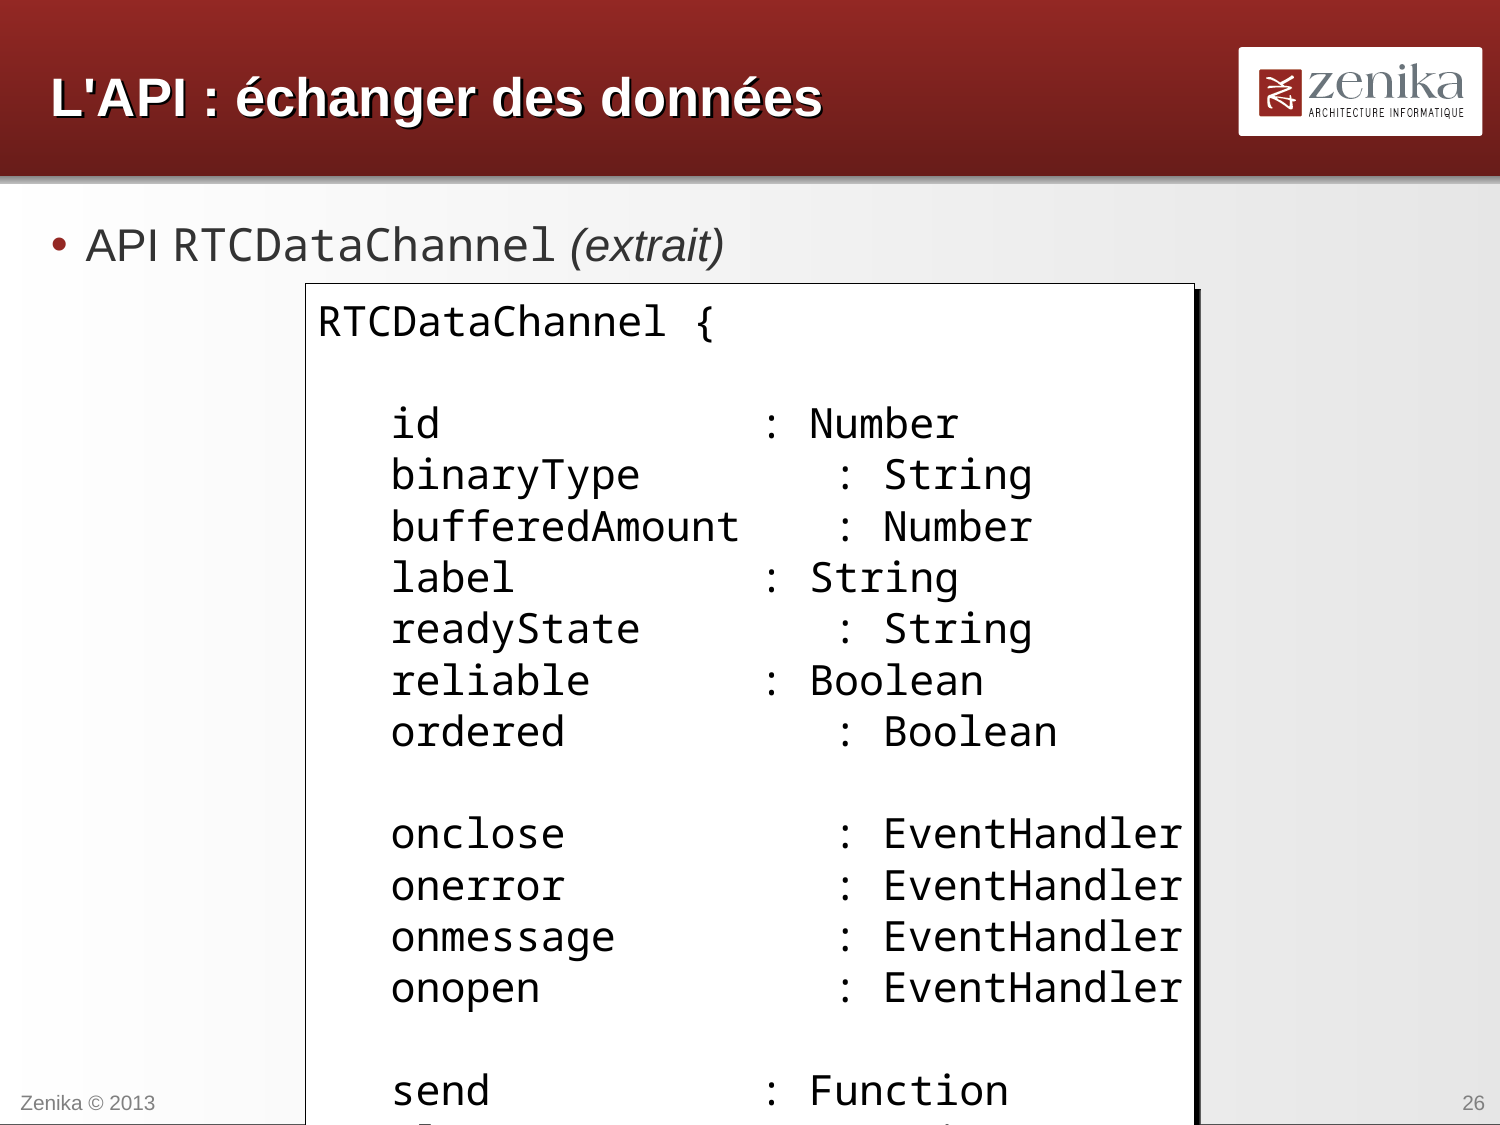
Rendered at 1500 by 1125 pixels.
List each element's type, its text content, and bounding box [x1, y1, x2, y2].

text_box RTCDataChannel { id : Number binaryType : String bufferedAmount : Number label : String readyState : String reliable : Boolean ordered : Boolean onclose : EventHandler onerror : EventHandler onmessage : EventHandler onopen : EventHandler send : Function close : Function } [305, 283, 1195, 1125]
list API RTCDataChannel (extrait) [50, 212, 1435, 1079]
title L'API : échanger des données [50, 15, 1206, 180]
picture [1257, 58, 1464, 125]
